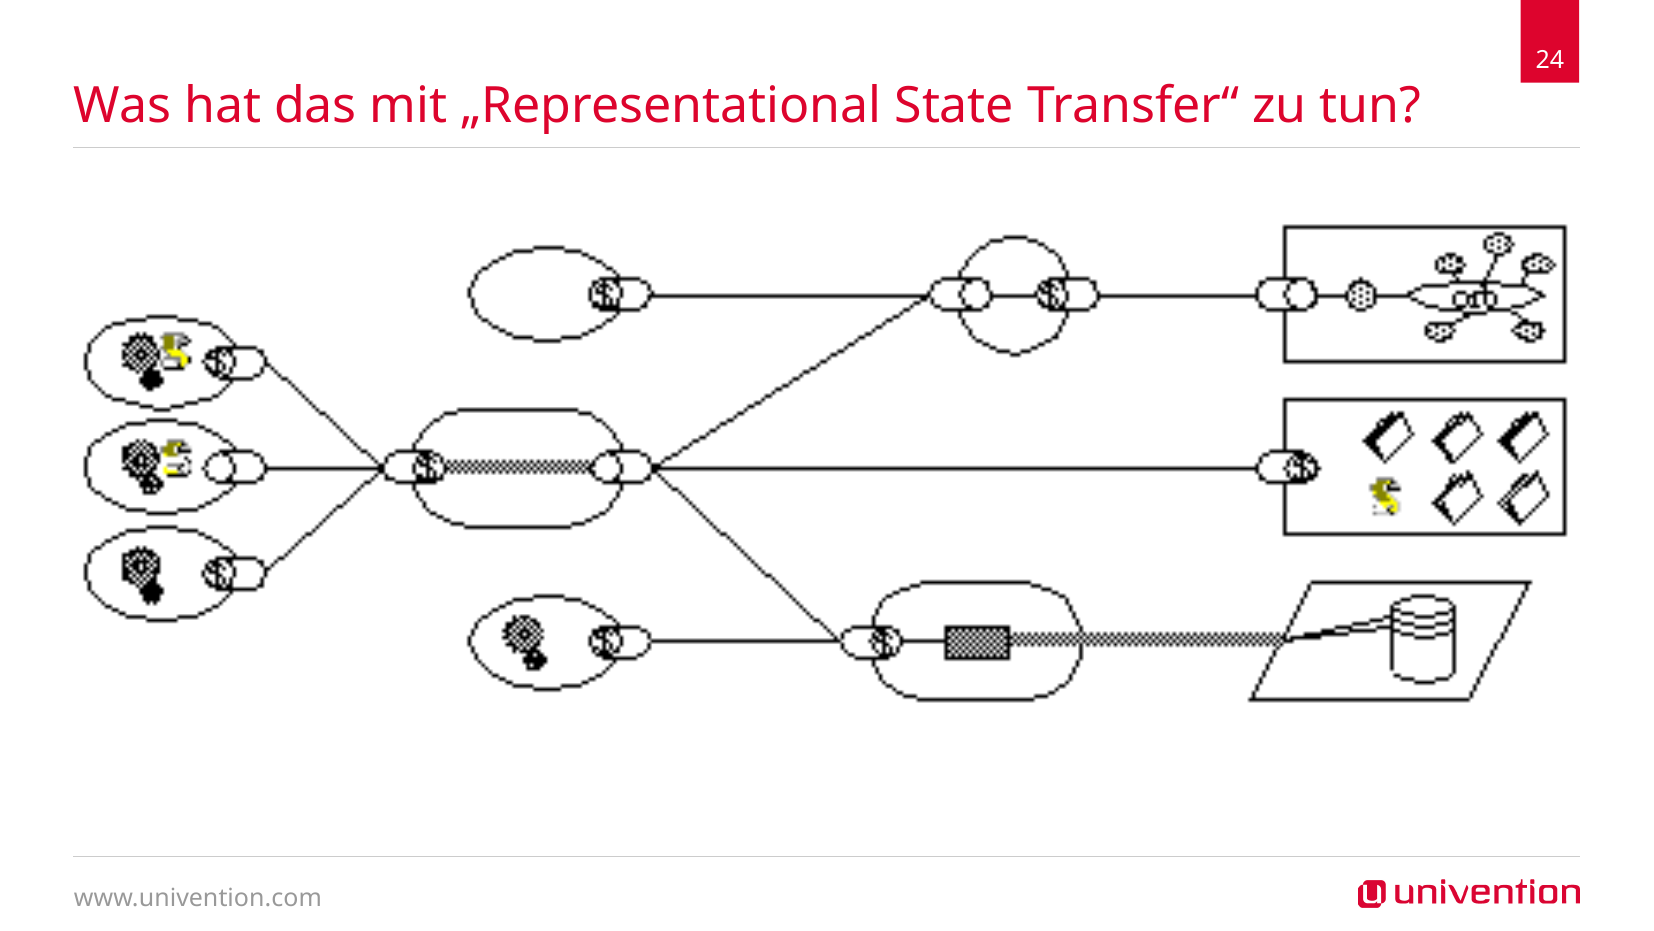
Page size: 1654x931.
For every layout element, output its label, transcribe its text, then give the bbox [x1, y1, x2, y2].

picture [75, 199, 1578, 731]
picture [1358, 879, 1580, 908]
title Was hat das mit „Representational State Transfer“ zu tun? [73, 59, 1580, 148]
